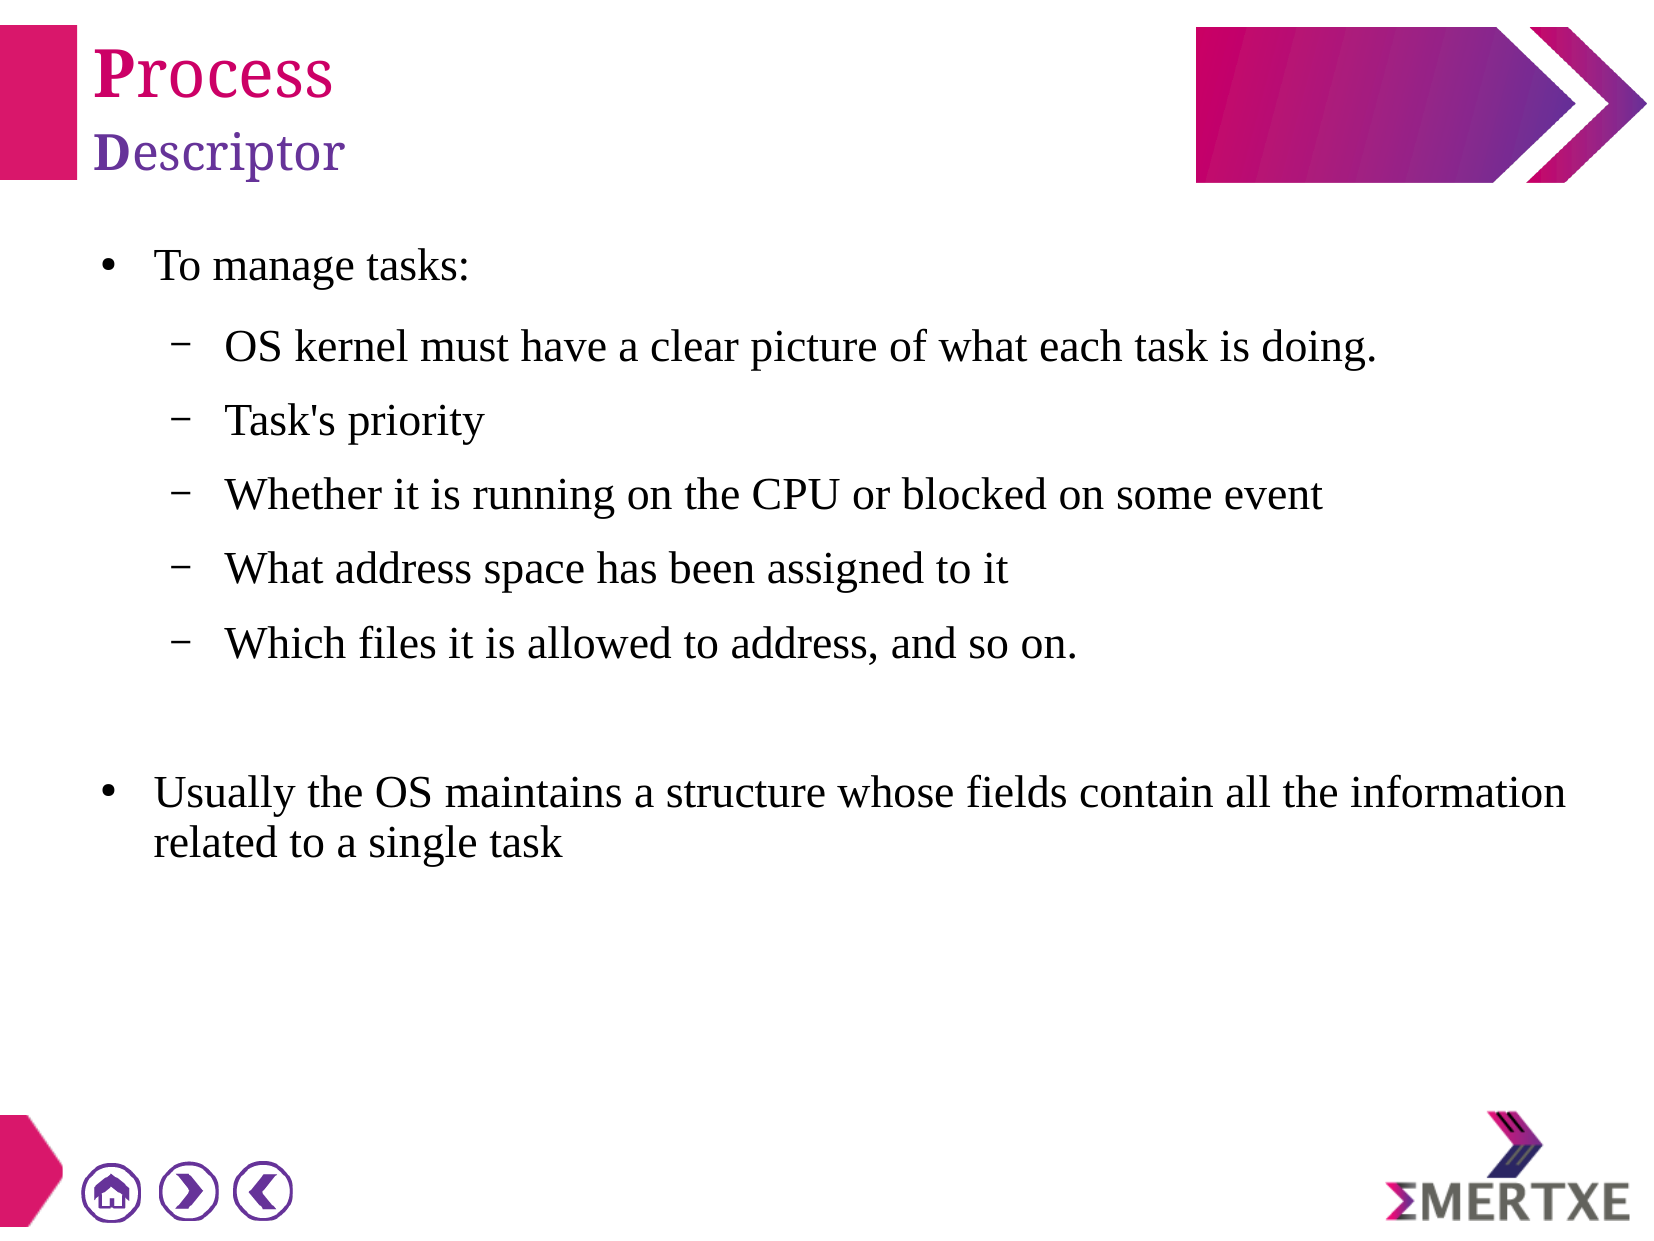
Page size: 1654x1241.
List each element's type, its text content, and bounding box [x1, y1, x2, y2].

picture [1385, 1107, 1631, 1221]
picture [159, 1161, 219, 1221]
list To manage tasks: OS kernel must have a clear picture of what each task is doing. Task's priority Whether it is running on the CPU or blocked on some event What address space has been assigned to it Which files it is allowed to address, and so on. Usually the OS maintains a structure whose fields contain all the information related to a single task [82, 240, 1571, 1081]
picture [233, 1161, 293, 1221]
picture [81, 1163, 141, 1223]
picture [1571, 27, 1647, 183]
title Process Descriptor [93, 2, 1571, 210]
